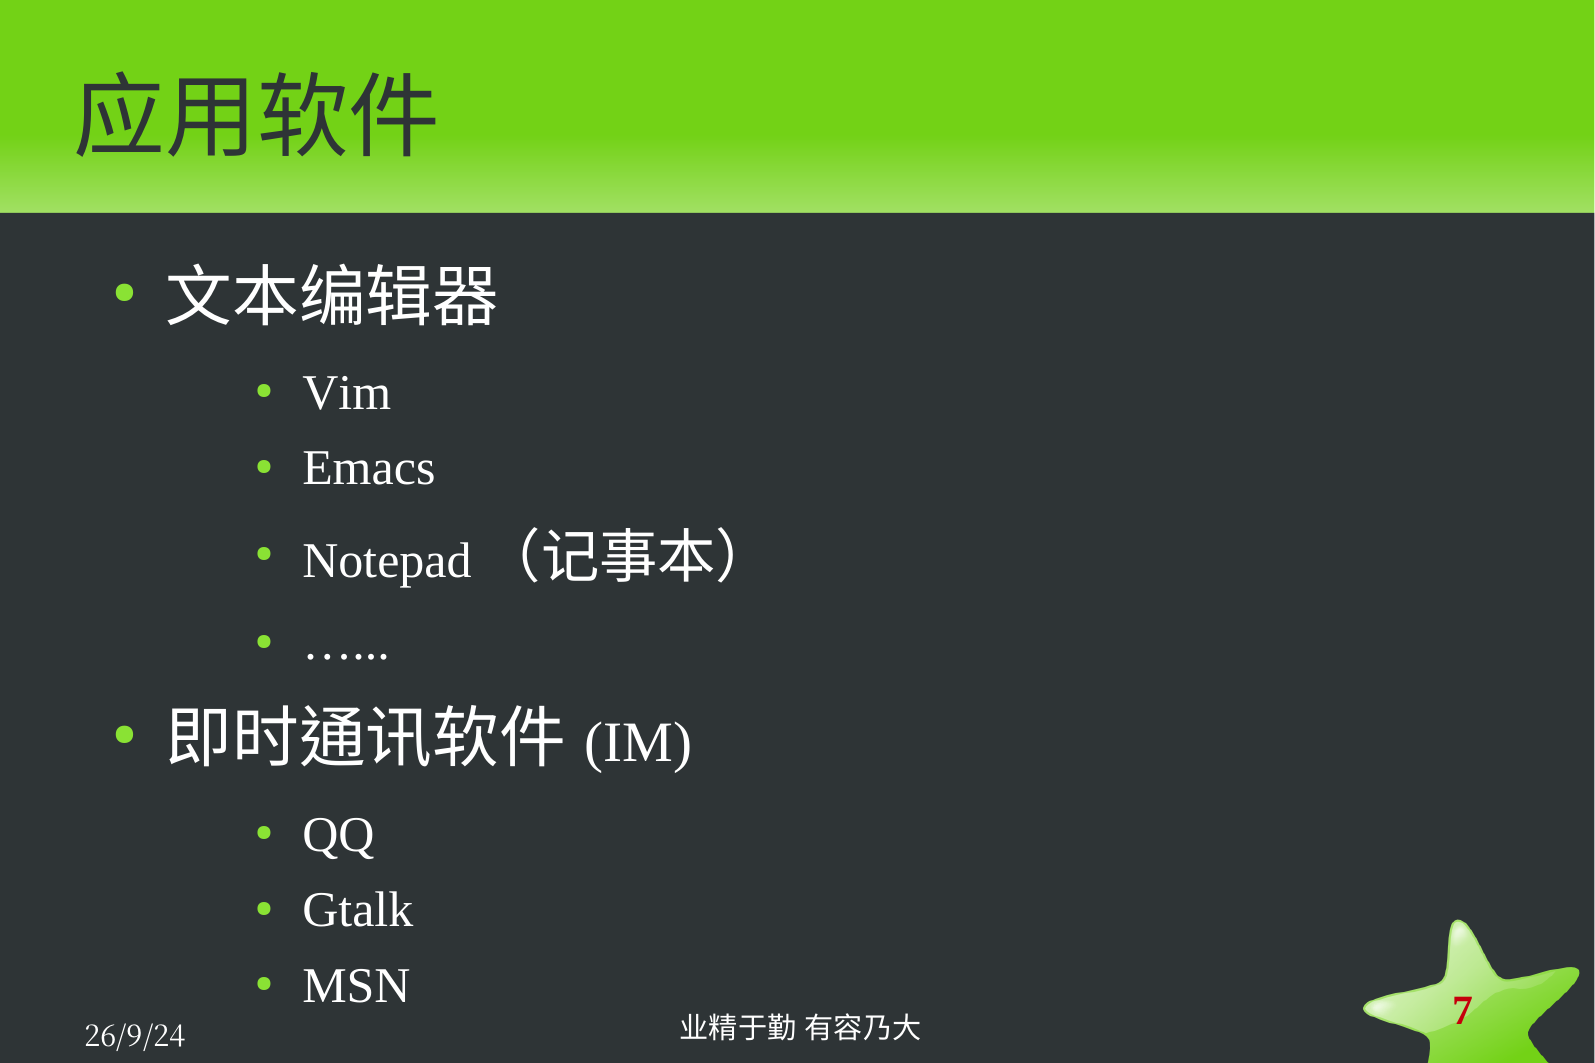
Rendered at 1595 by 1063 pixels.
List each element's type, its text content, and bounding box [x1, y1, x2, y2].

list 文本编辑器 Vim Emacs Notepad（记事本） …... 即时通讯软件(IM) QQ Gtalk MSN [79, 248, 1515, 1008]
picture [0, 0, 1595, 1063]
title 应用软件 [74, 25, 1510, 203]
